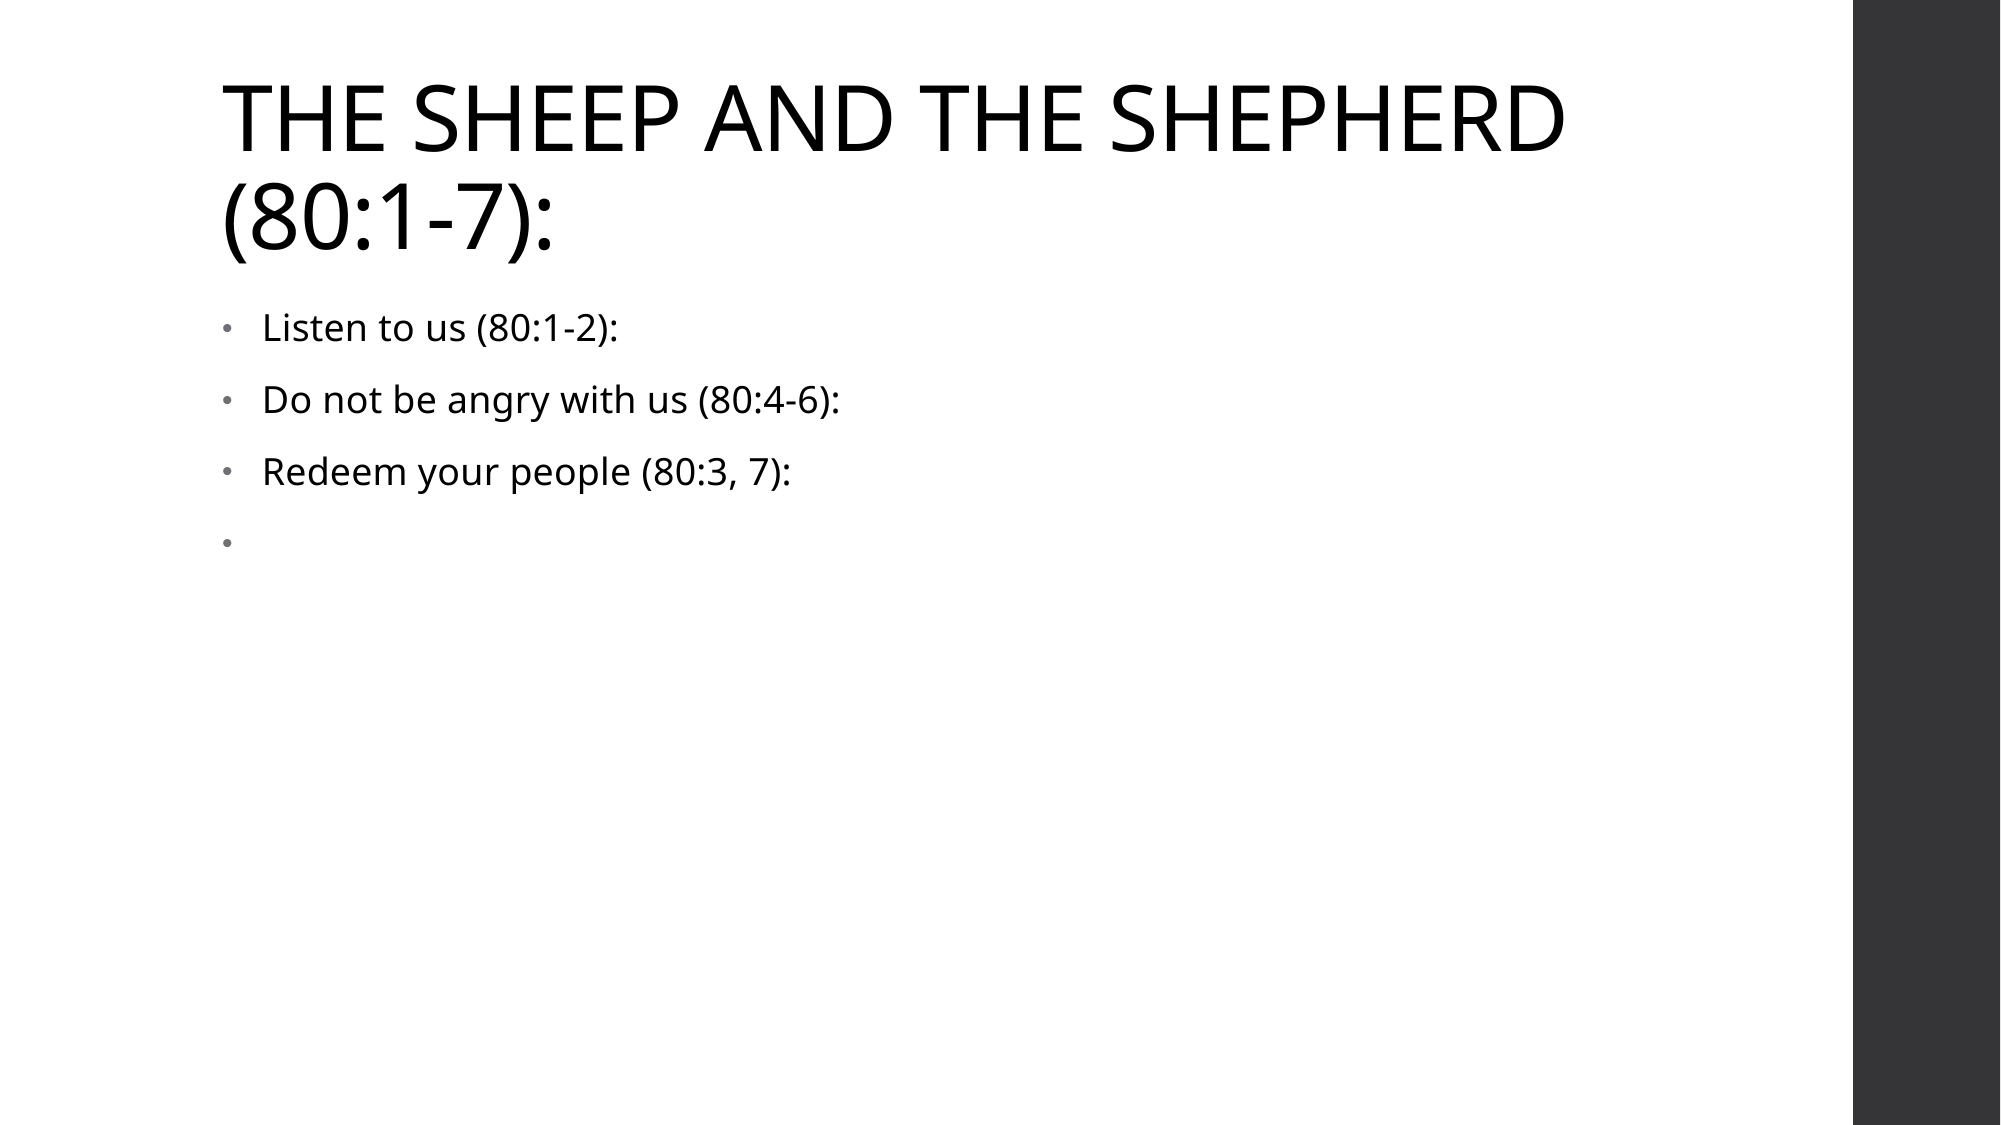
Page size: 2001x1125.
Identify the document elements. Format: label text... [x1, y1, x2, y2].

title THE SHEEP AND THE SHEPHERD (80:1-7): [206, 60, 1797, 278]
list Listen to us (80:1-2): Do not be angry with us (80:4-6): Redeem your people (80:3, 7): [206, 299, 1617, 1014]
